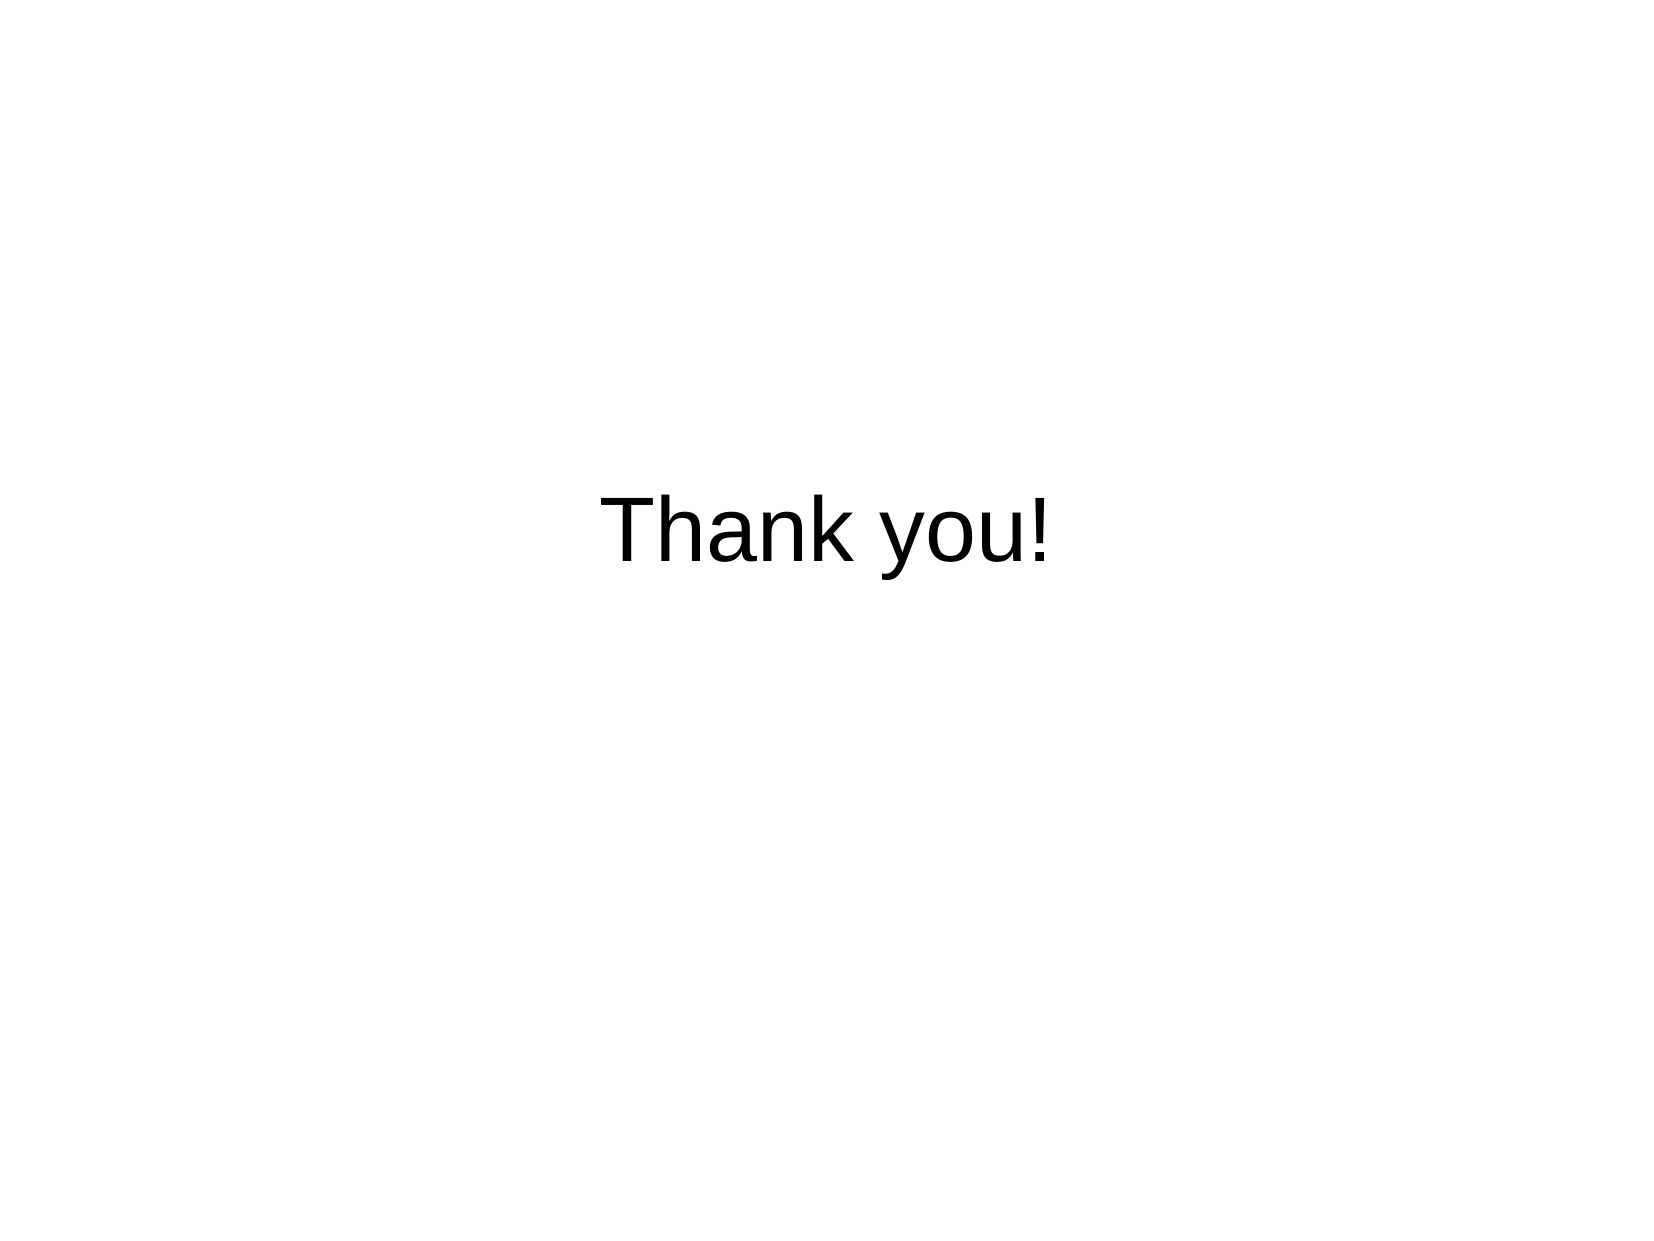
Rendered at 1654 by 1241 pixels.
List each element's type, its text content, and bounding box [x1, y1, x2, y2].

subtitle Thank you! [82, 49, 1571, 1010]
